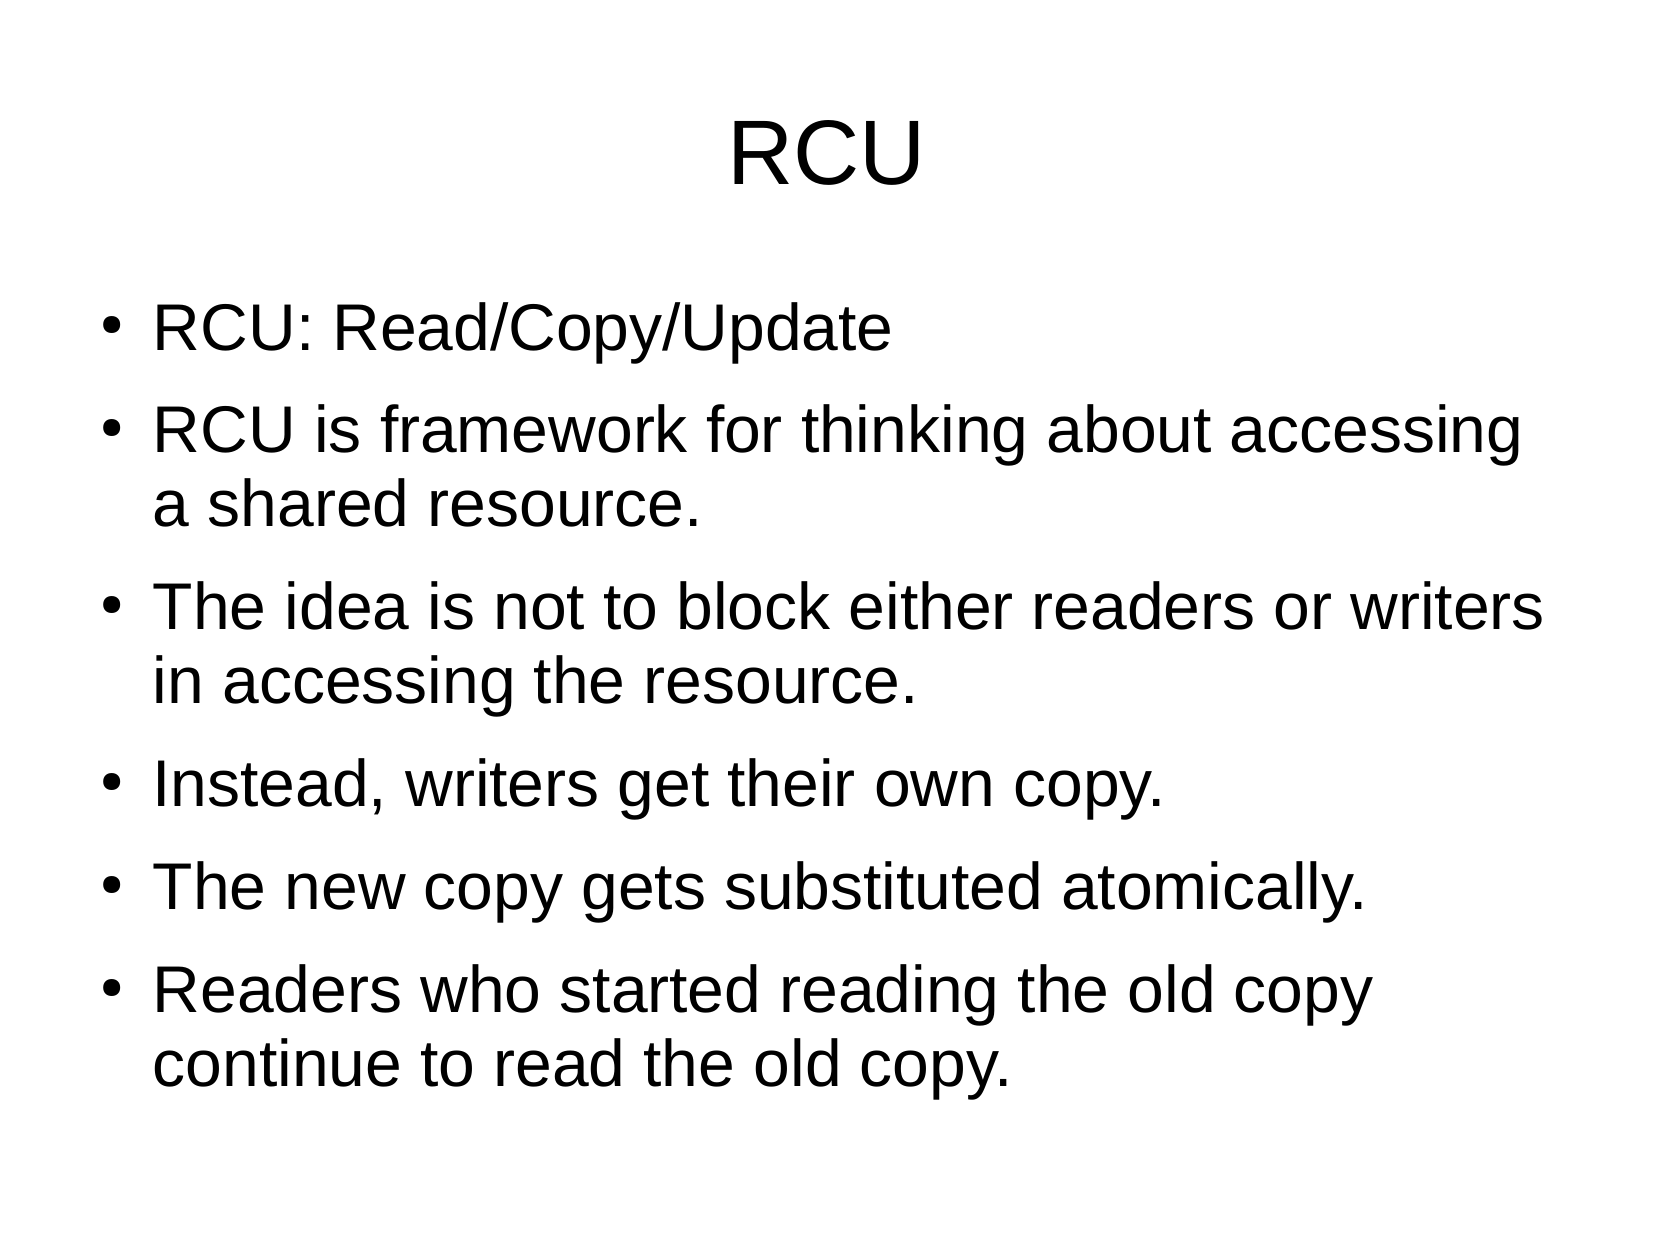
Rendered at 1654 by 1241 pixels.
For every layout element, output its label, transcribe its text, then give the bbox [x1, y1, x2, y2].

title RCU [82, 49, 1571, 257]
list RCU: Read/Copy/Update RCU is framework for thinking about accessing a shared resource. The idea is not to block either readers or writers in accessing the resource. Instead, writers get their own copy. The new copy gets substituted atomically. Readers who started reading the old copy continue to read the old copy. [82, 290, 1571, 1109]
